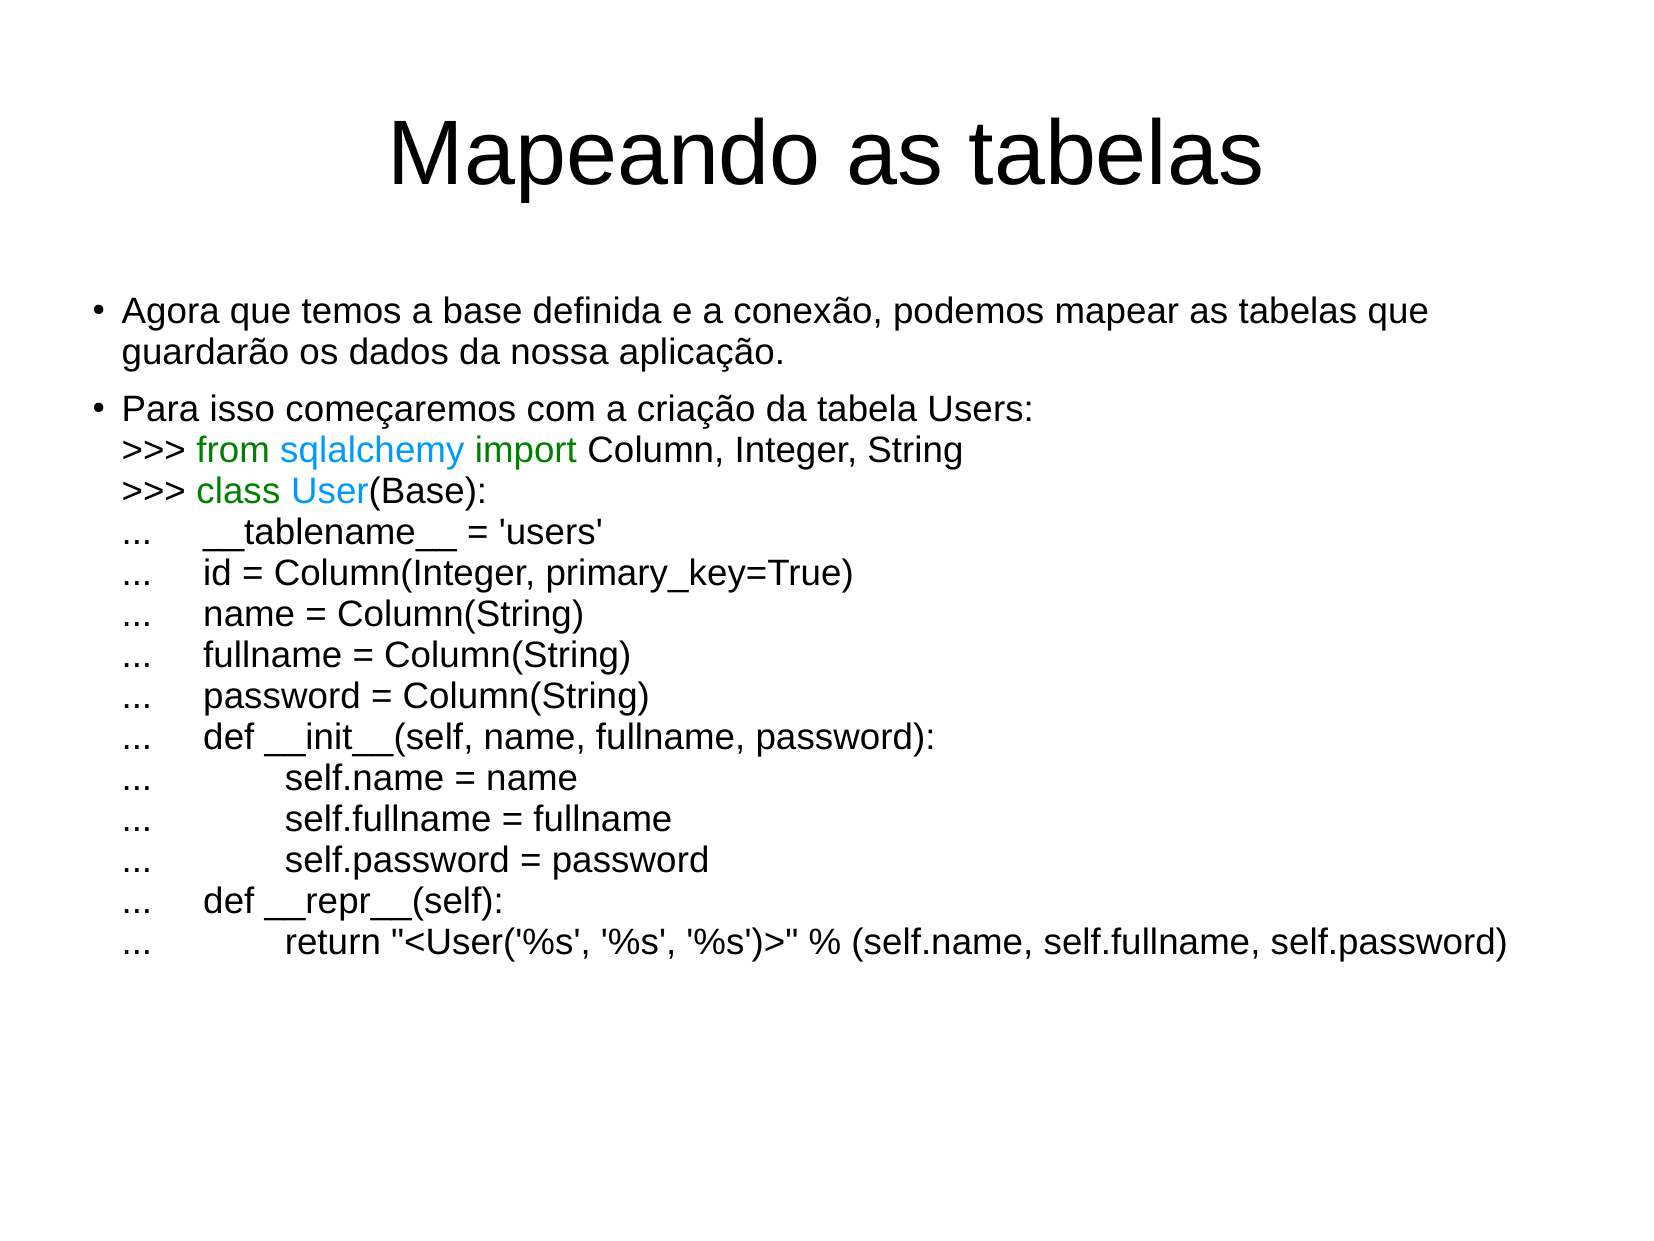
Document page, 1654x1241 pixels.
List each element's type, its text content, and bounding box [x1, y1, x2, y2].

title Mapeando as tabelas [82, 49, 1571, 257]
list Agora que temos a base definida e a conexão, podemos mapear as tabelas que guardarão os dados da nossa aplicação. Para isso começaremos com a criação da tabela Users: >>> from sqlalchemy import Column, Integer, String >>> class User(Base): ... __tablename__ = 'users' ... id = Column(Integer, primary_key=True) ... name = Column(String) ... fullname = Column(String) ... password = Column(String) ... def __init__(self, name, fullname, password): ... self.name = name ... self.fullname = fullname ... self.password = password ... def __repr__(self): ... return "<User('%s', '%s', '%s')>" % (self.name, self.fullname, self.password) [82, 290, 1538, 1010]
